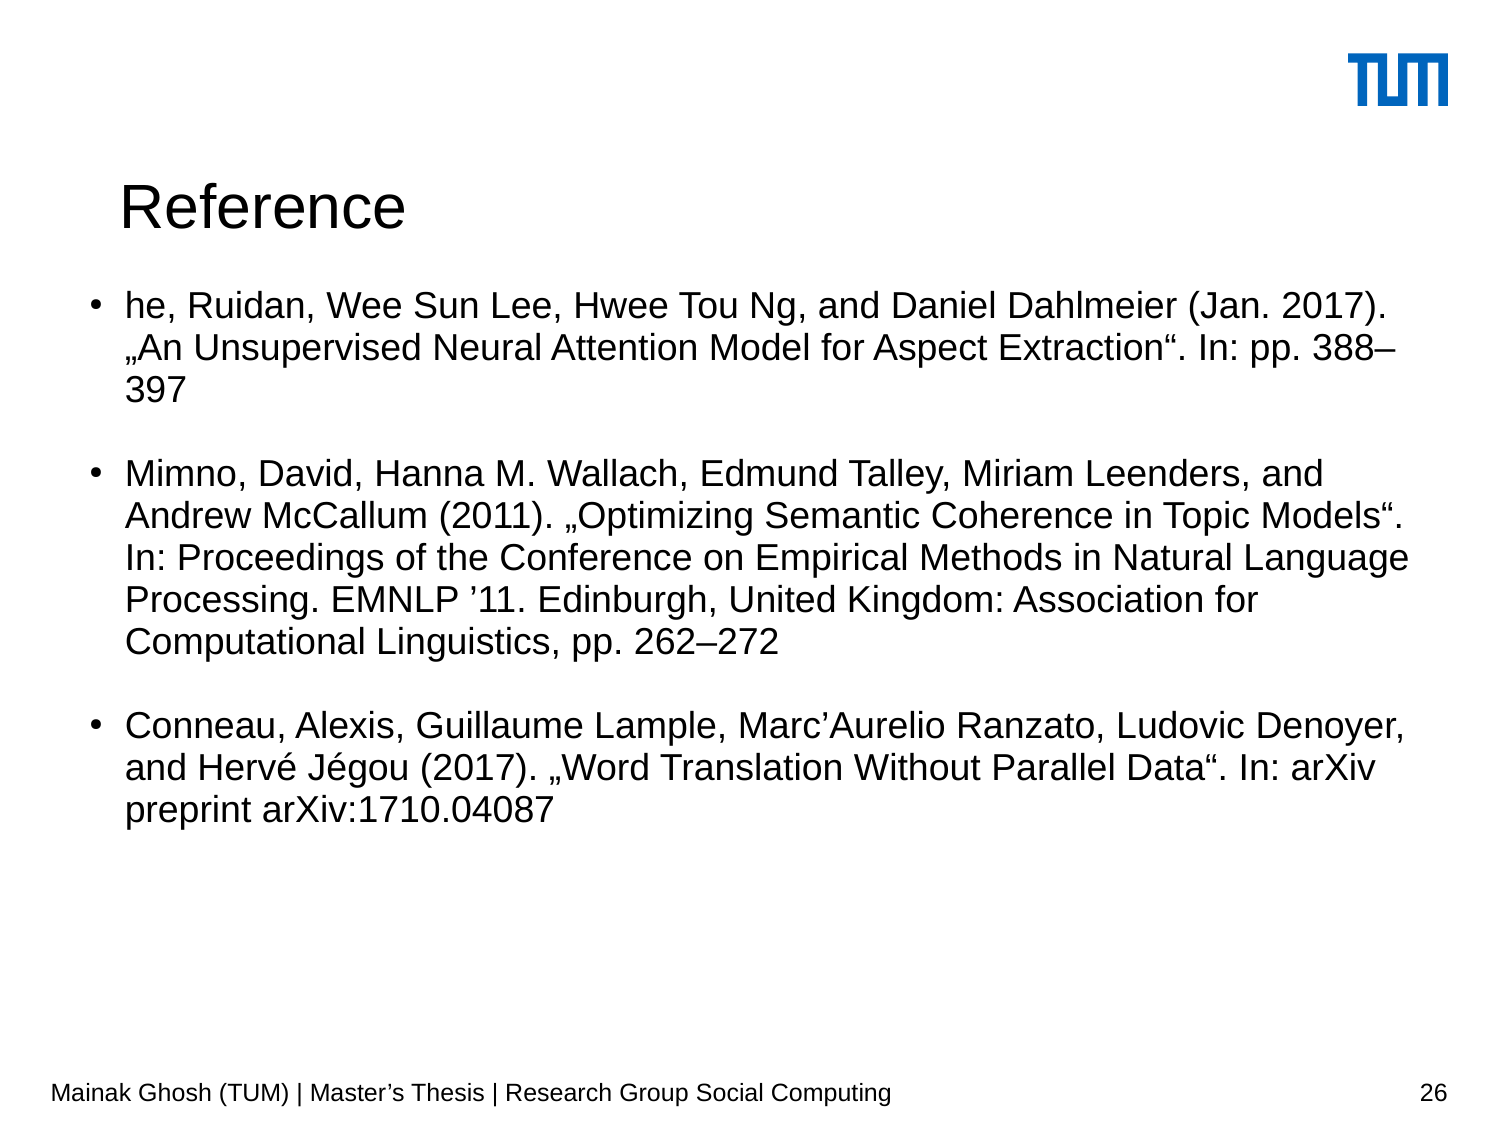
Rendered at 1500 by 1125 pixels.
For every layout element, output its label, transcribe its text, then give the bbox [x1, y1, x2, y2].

slide_number <number> [1112, 1061, 1448, 1122]
text_box Mainak Ghosh (TUM) | Master’s Thesis | Research Group Social Computing [50, 1061, 1112, 1122]
text_box he, Ruidan, Wee Sun Lee, Hwee Tou Ng, and Daniel Dahlmeier (Jan. 2017). „An Unsupervised Neural Attention Model for Aspect Extraction“. In: pp. 388–397 Mimno, David, Hanna M. Wallach, Edmund Talley, Miriam Leenders, and Andrew McCallum (2011). „Optimizing Semantic Coherence in Topic Models“. In: Proceedings of the Conference on Empirical Methods in Natural Language Processing. EMNLP ’11. Edinburgh, United Kingdom: Association for Computational Linguistics, pp. 262–272 Conneau, Alexis, Guillaume Lample, Marc’Aurelio Ranzato, Ludovic Denoyer, and Hervé Jégou (2017). „Word Translation Without Parallel Data“. In: arXiv preprint arXiv:1710.04087 [74, 277, 1436, 923]
text_box Reference [105, 164, 1306, 250]
